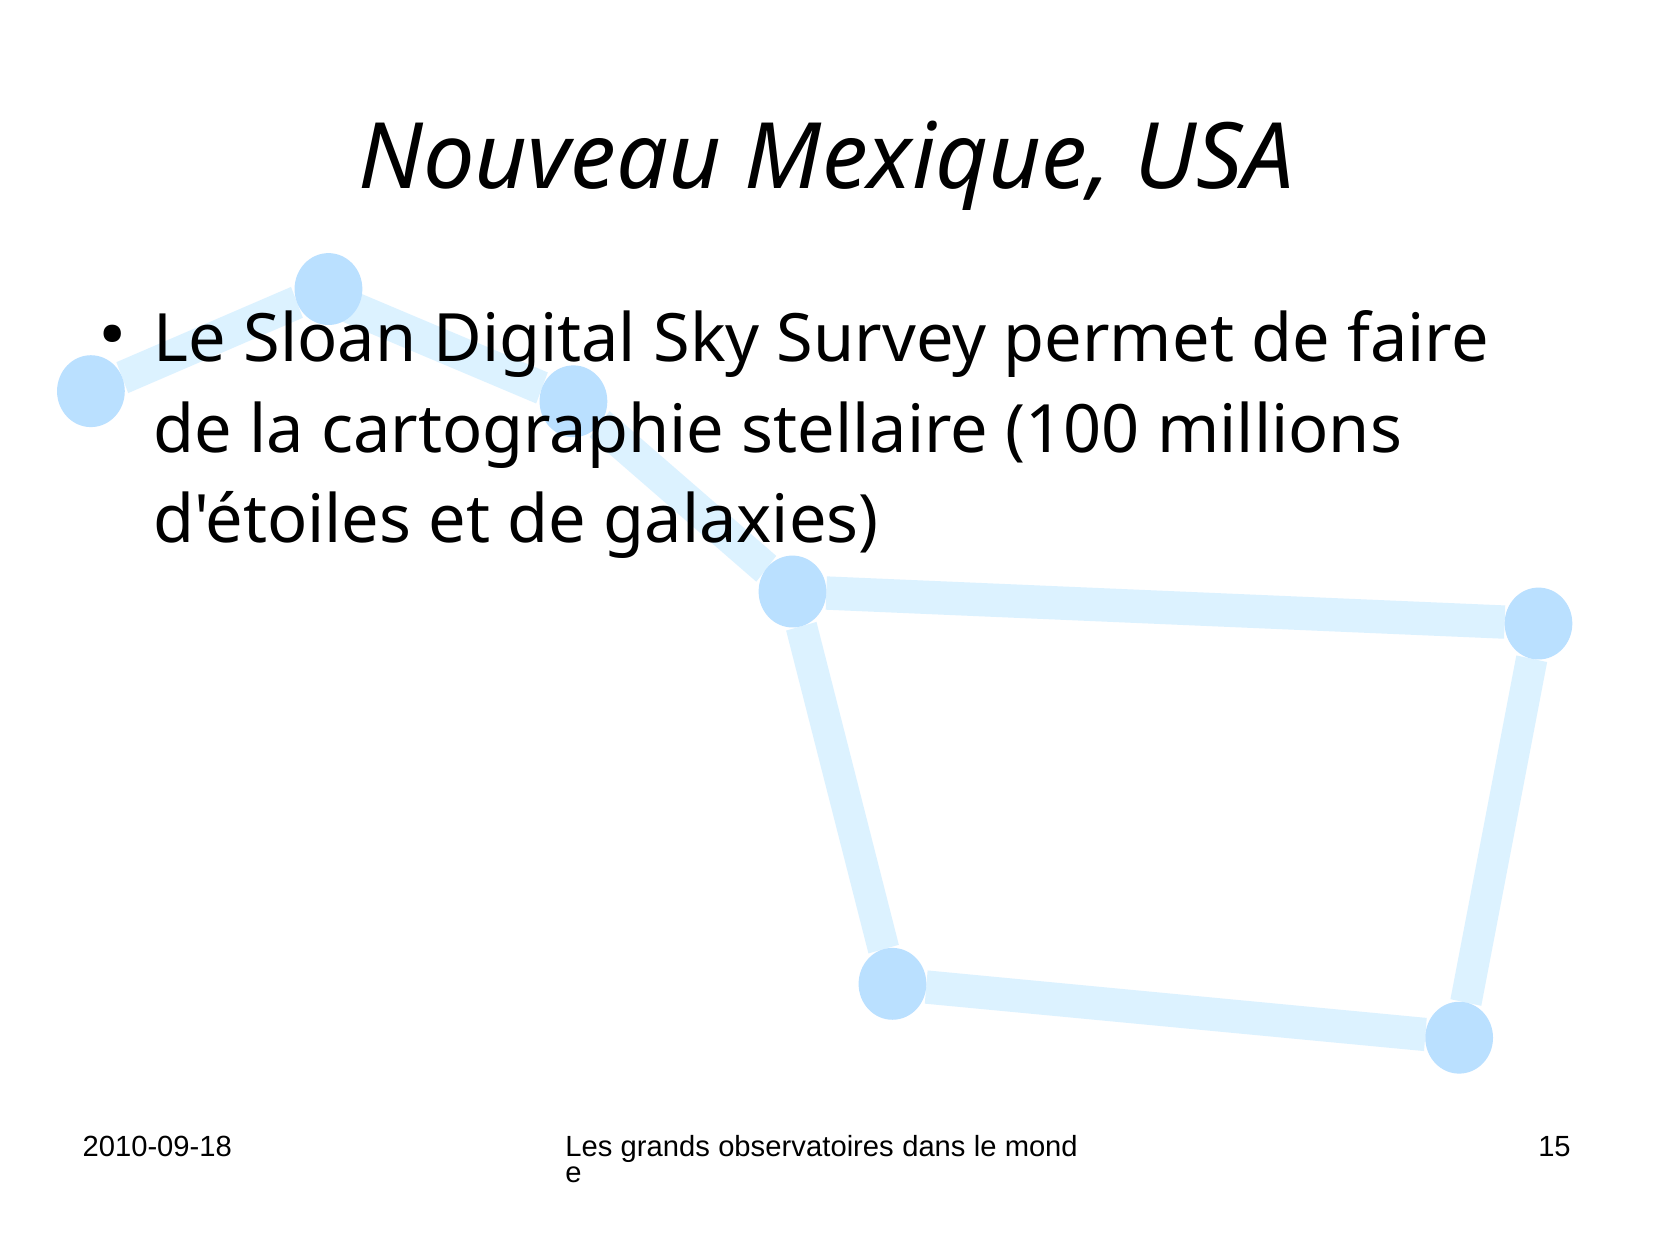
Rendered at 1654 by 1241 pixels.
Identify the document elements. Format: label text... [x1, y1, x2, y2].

list Le Sloan Digital Sky Survey permet de faire de la cartographie stellaire (100 millions d'étoiles et de galaxies) [82, 290, 1571, 1109]
title Nouveau Mexique, USA [82, 49, 1571, 257]
